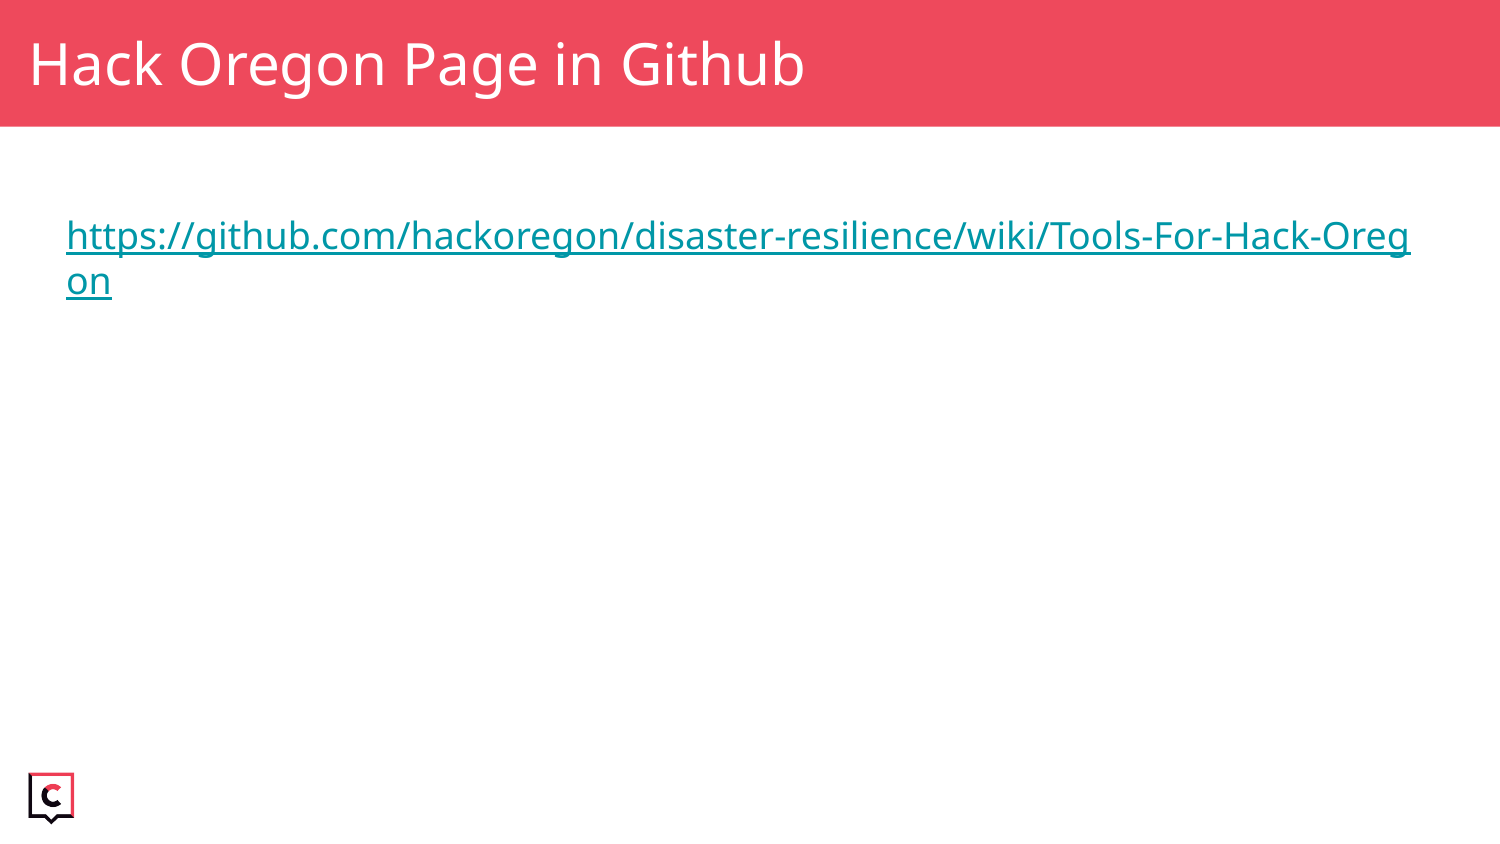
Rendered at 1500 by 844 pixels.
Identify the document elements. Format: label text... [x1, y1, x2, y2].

title Hack Oregon Page in Github [13, 12, 1412, 107]
list https://github.com/hackoregon/disaster-resilience/wiki/Tools-For-Hack-Oregon [51, 189, 1449, 750]
picture [19, 764, 82, 830]
